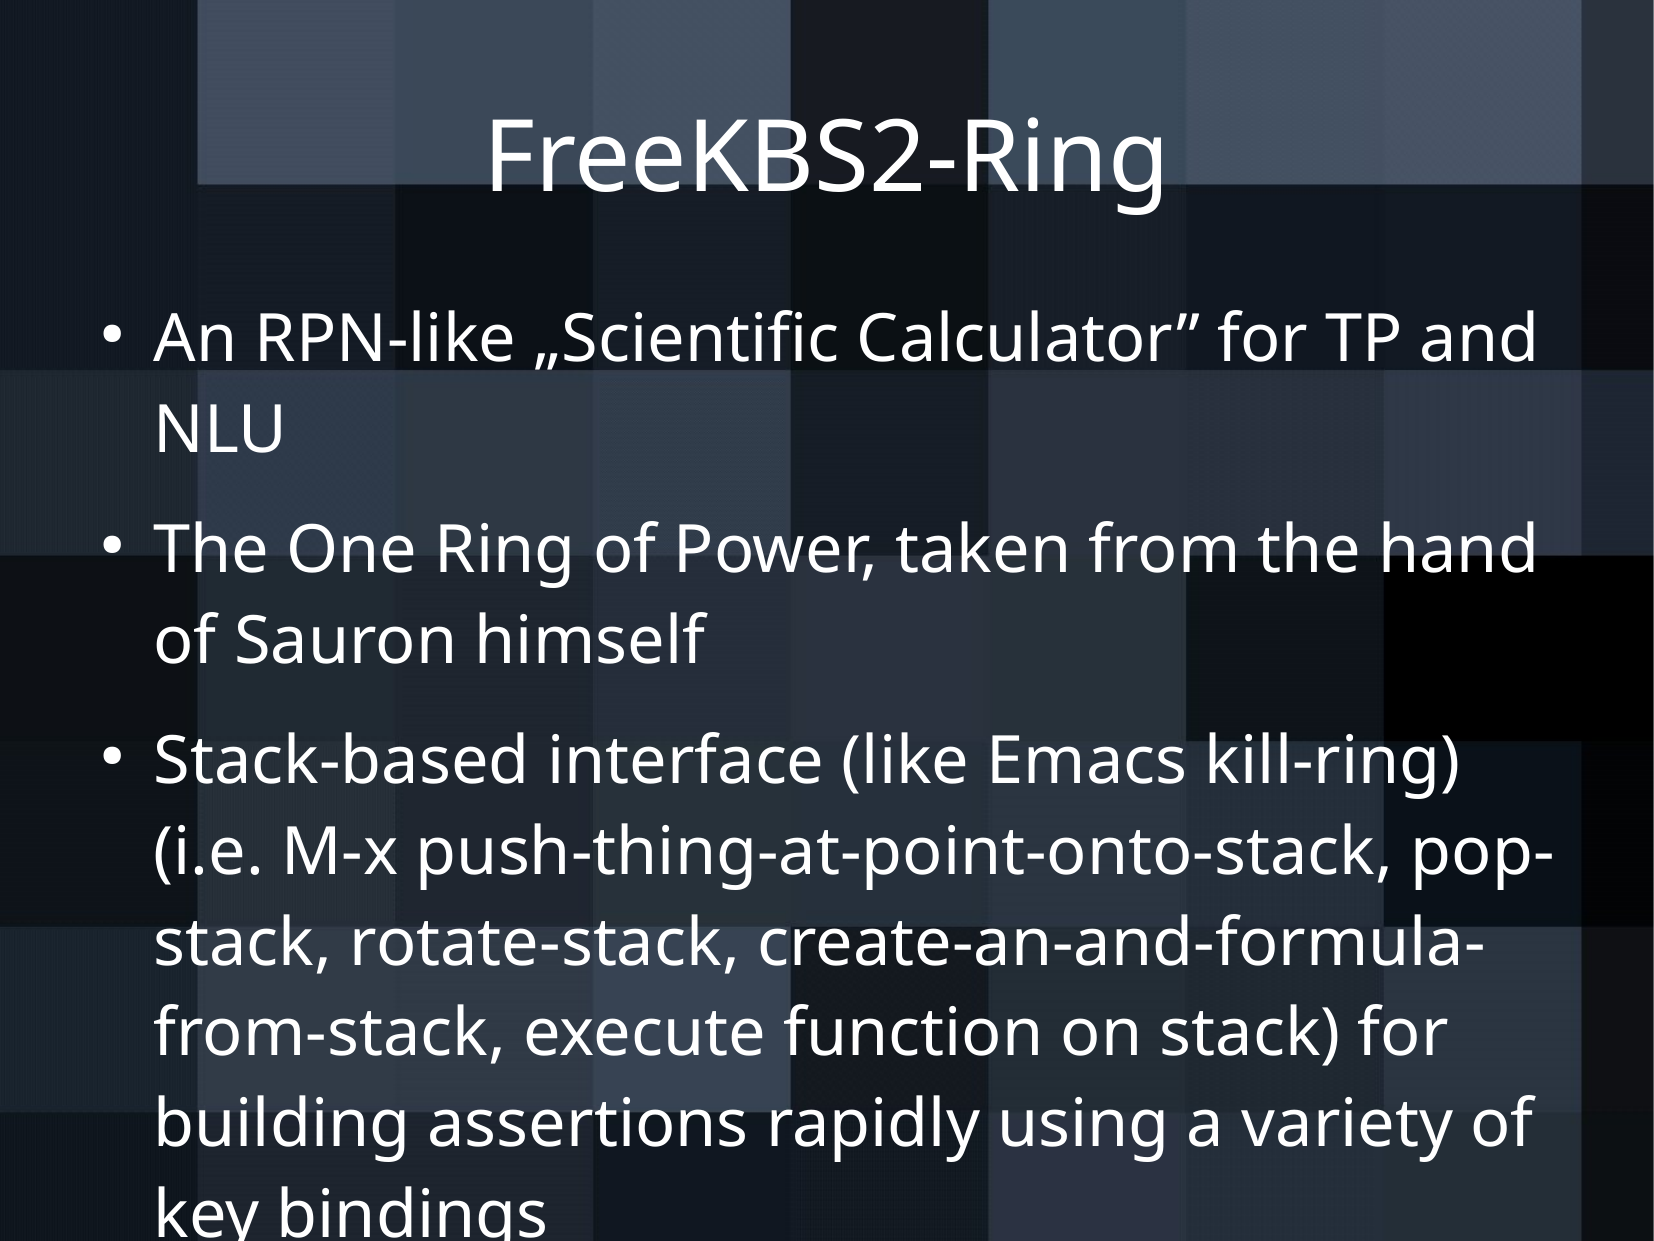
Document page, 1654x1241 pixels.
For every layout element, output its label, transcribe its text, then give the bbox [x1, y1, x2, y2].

picture [485, 1206, 505, 1233]
title FreeKBS2-Ring [82, 56, 1571, 250]
picture [0, 0, 1654, 1241]
list An RPN-like „Scientific Calculator” for TP and NLU The One Ring of Power, taken from the hand of Sauron himself Stack-based interface (like Emacs kill-ring) (i.e. M-x push-thing-at-point-onto-stack, pop-stack, rotate-stack, create-an-and-formula-from-stack, execute function on stack) for building assertions rapidly using a variety of key bindings [82, 290, 1571, 1160]
